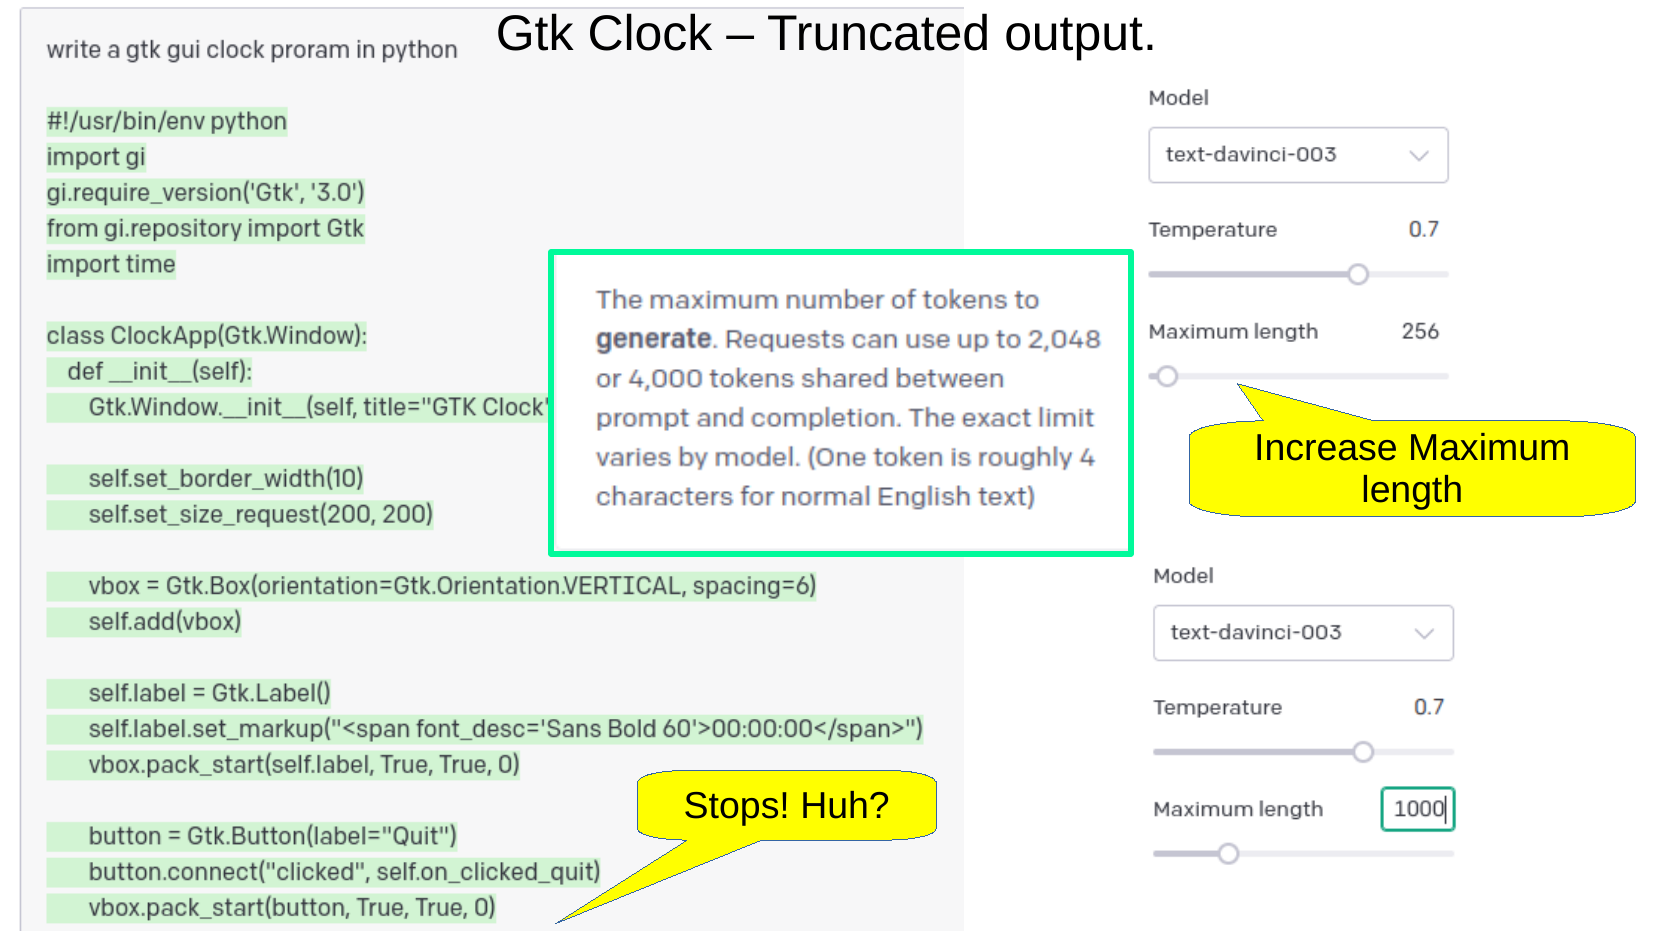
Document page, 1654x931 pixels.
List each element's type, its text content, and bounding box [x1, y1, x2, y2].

title Gtk Clock – Truncated output. [82, 0, 1571, 67]
picture [1119, 66, 1468, 411]
picture [14, 0, 964, 931]
text_box Stops! Huh? [555, 770, 937, 924]
text_box Increase Maximum length [1189, 383, 1636, 517]
picture [1130, 555, 1478, 890]
picture [553, 254, 1129, 551]
